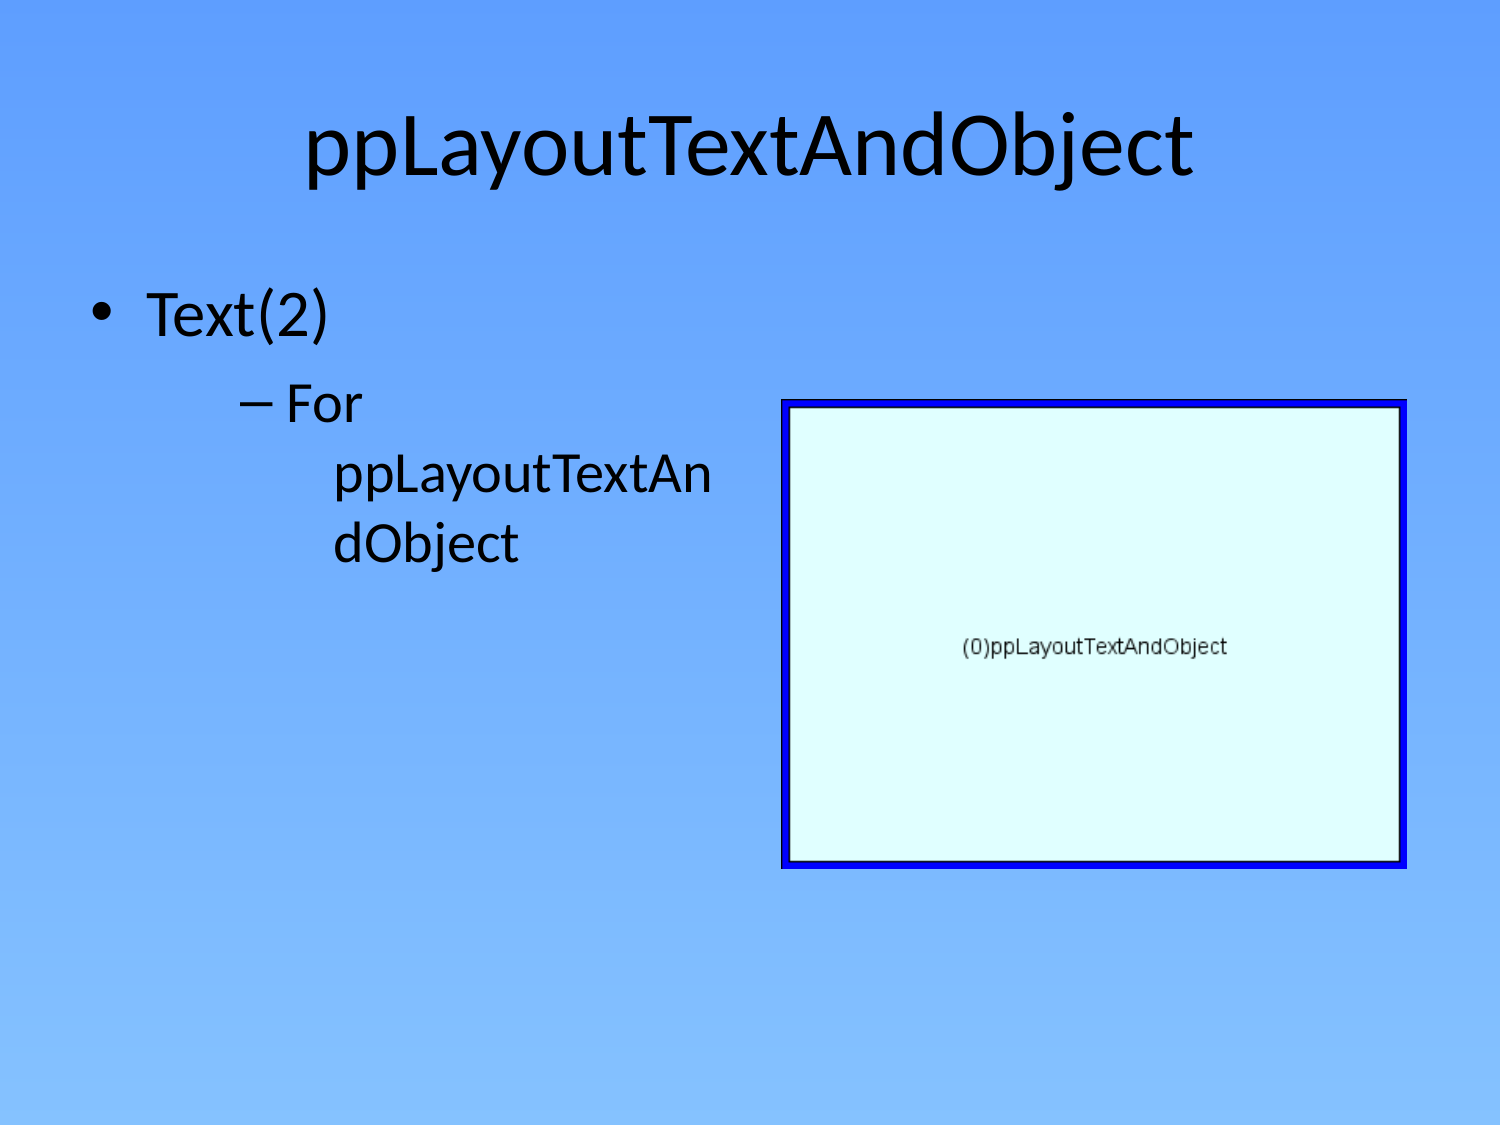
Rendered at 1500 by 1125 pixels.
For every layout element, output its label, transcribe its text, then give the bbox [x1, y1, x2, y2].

list Text(2) For ppLayoutTextAndObject [75, 262, 738, 1005]
title ppLayoutTextAndObject [75, 45, 1426, 233]
picture [781, 399, 1407, 869]
